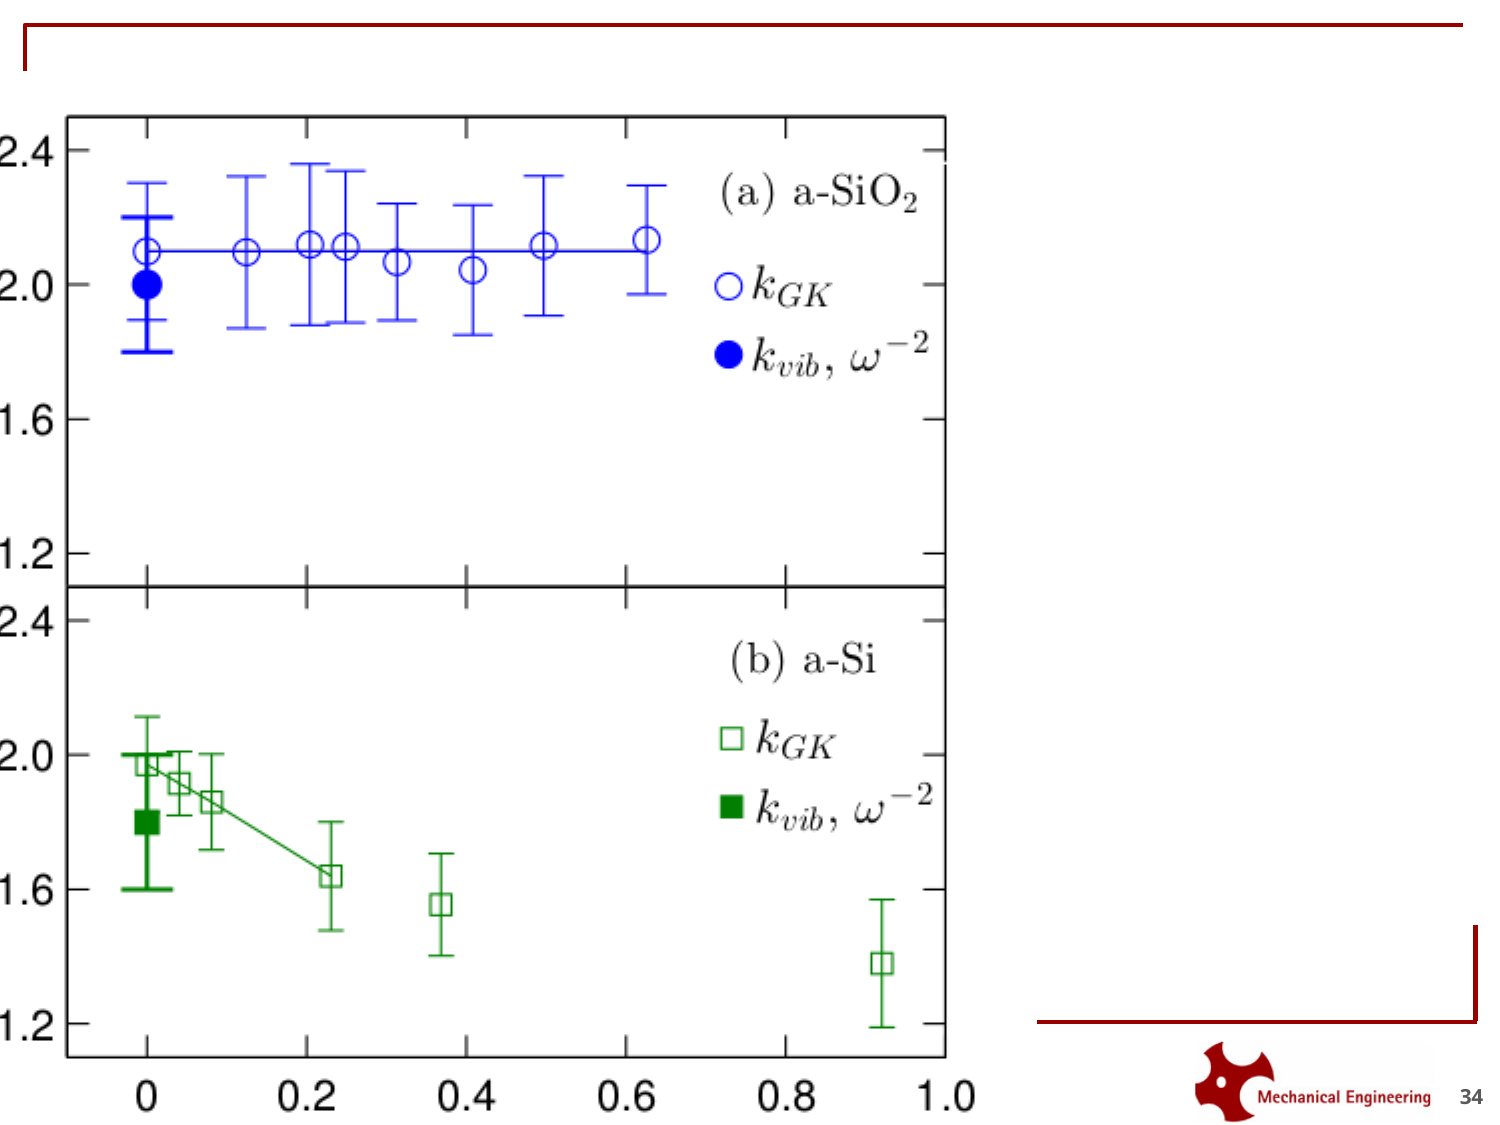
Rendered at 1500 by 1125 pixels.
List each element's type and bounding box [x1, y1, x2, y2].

picture [0, 71, 1037, 1125]
picture [1192, 1034, 1438, 1125]
